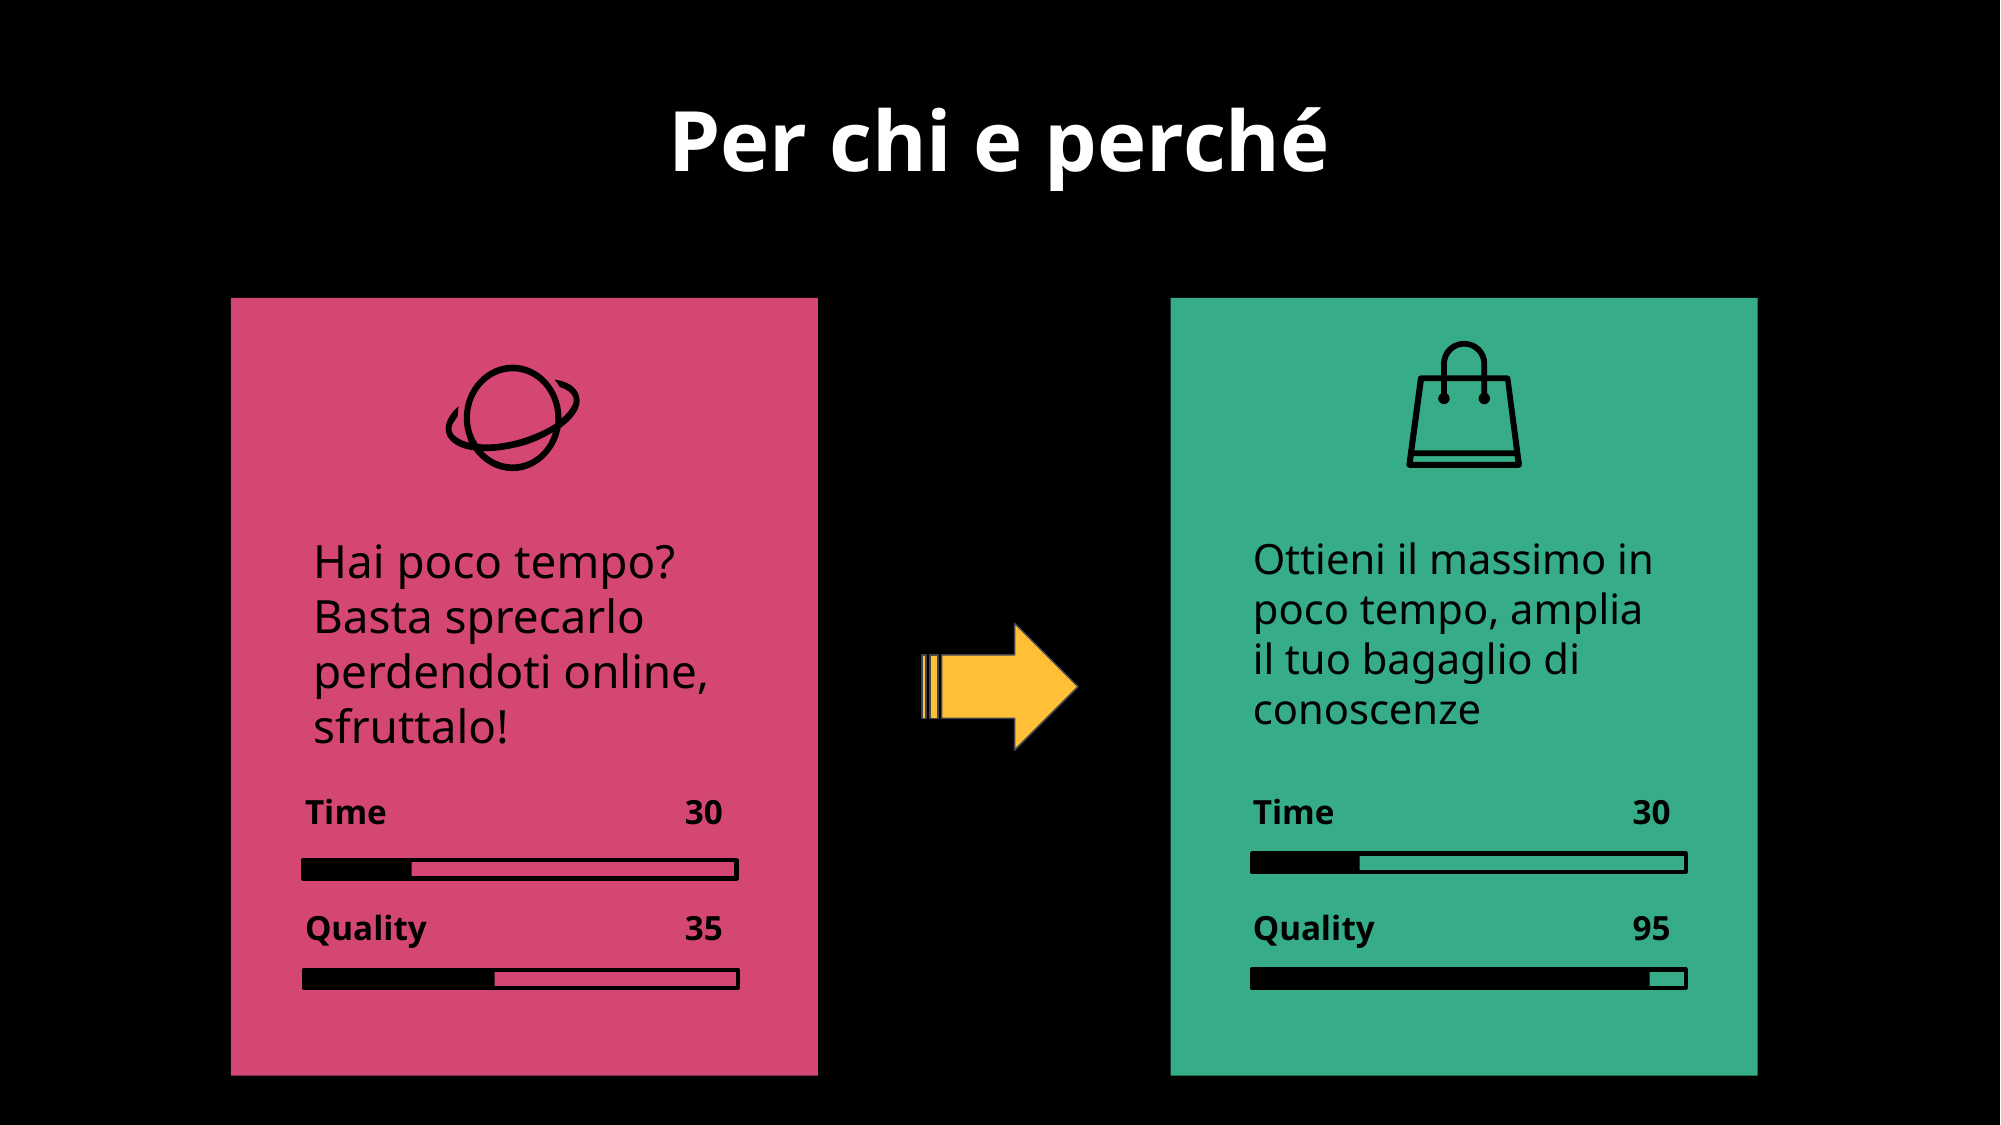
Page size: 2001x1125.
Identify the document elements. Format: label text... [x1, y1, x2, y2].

text_box [230, 297, 818, 1076]
text_box [921, 654, 926, 719]
text_box Per chi e perché [578, 50, 1421, 228]
text_box 95 [1576, 913, 1686, 942]
text_box [1170, 297, 1758, 1076]
text_box Quality [1237, 913, 1576, 942]
text_box 30 [628, 797, 738, 826]
text_box Quality [290, 913, 628, 942]
text_box [929, 654, 938, 719]
text_box Ottieni il massimo in poco tempo, amplia il tuo bagaglio di conoscenze [1237, 525, 1691, 743]
text_box 35 [628, 913, 738, 942]
text_box Time [290, 797, 628, 826]
text_box Time [1237, 797, 1576, 826]
text_box Quality [312, 920, 324, 936]
text_box Quality [1259, 920, 1271, 936]
text_box Hai poco tempo? Basta sprecarlo perdendoti online, sfruttalo! [298, 525, 751, 743]
text_box [941, 623, 1079, 751]
text_box 30 [1576, 797, 1686, 826]
